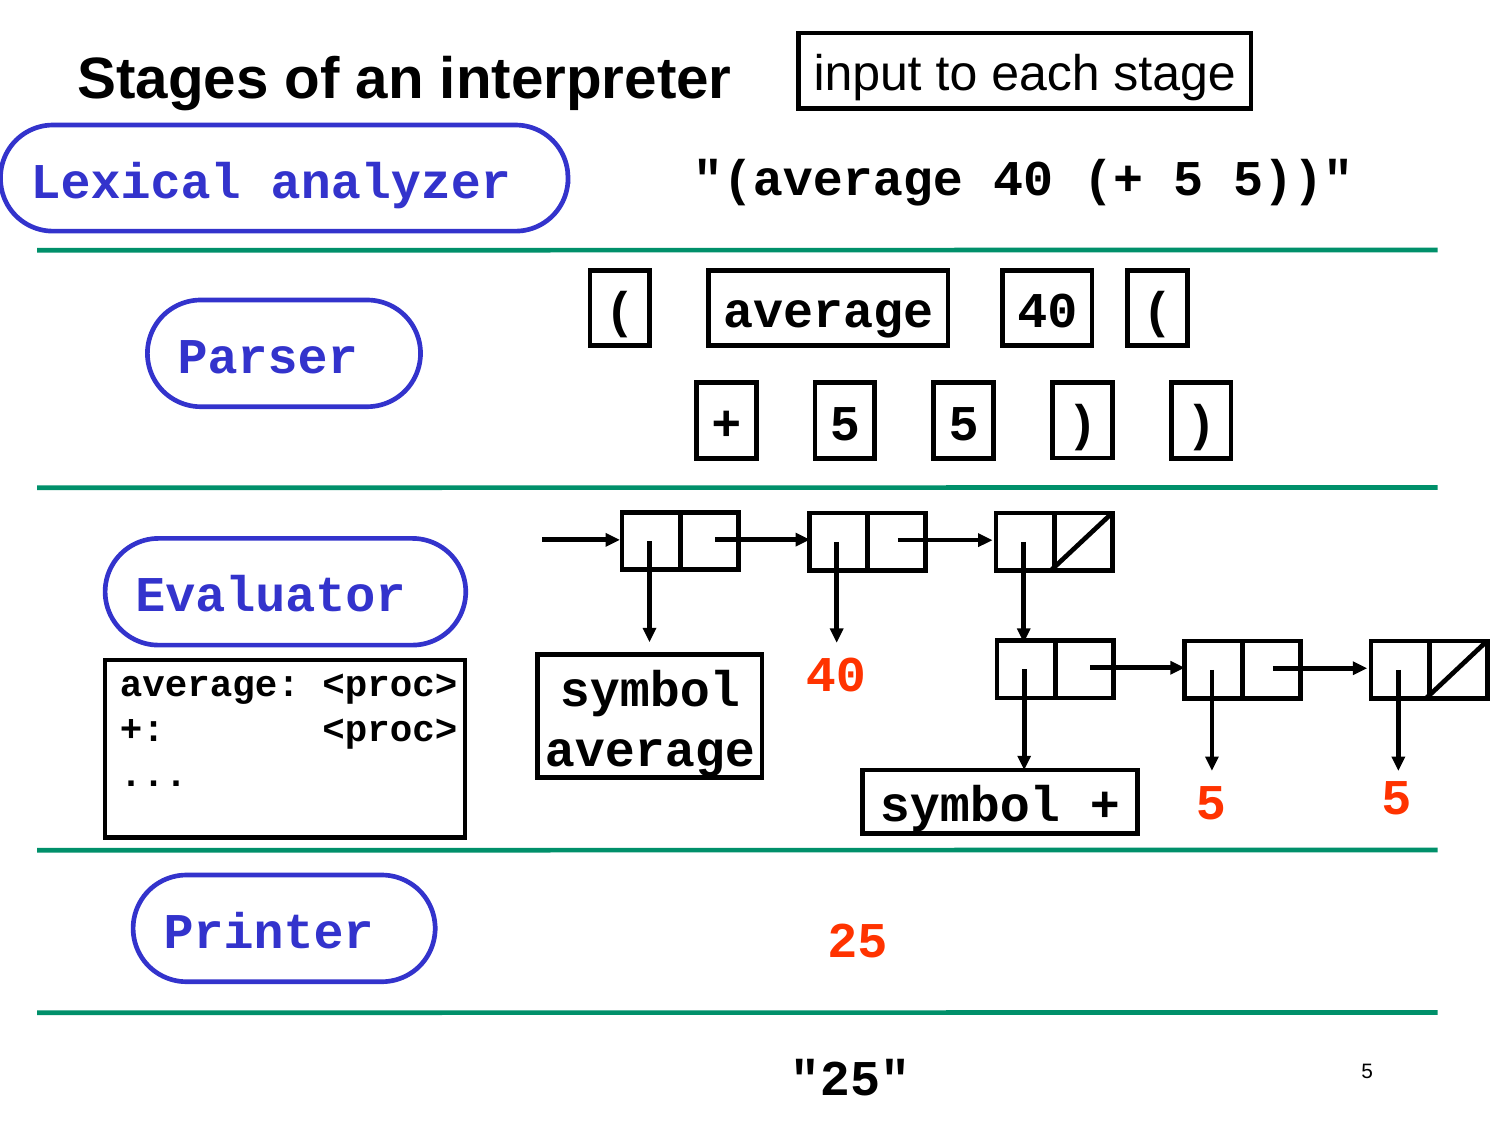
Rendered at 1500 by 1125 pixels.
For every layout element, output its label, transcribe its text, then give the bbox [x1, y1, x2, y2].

text_box "(average 40 (+ 5 5))" [678, 137, 1368, 213]
text_box ) [1052, 382, 1113, 458]
text_box Printer [133, 875, 436, 982]
text_box 25 [812, 899, 903, 976]
text_box Evaluator [105, 538, 466, 646]
text_box Lexical analyzer [0, 125, 568, 232]
text_box <number> [1025, 1049, 1388, 1101]
text_box 5 [1172, 770, 1249, 829]
text_box 40 [797, 642, 874, 701]
text_box 40 [1002, 270, 1093, 346]
text_box 5 [814, 382, 875, 459]
text_box 5 [933, 382, 994, 459]
text_box average: <proc> +: <proc> ... [105, 660, 466, 838]
text_box Stages of an interpreter [62, 24, 1338, 126]
text_box average [708, 270, 949, 346]
text_box 5 [1358, 765, 1435, 824]
text_box + [696, 382, 757, 459]
text_box "25" [775, 1037, 925, 1113]
text_box ( [589, 270, 650, 346]
text_box symbol + [862, 770, 1138, 834]
text_box ( [1127, 270, 1188, 346]
text_box Parser [147, 299, 421, 407]
text_box ) [1171, 382, 1231, 459]
text_box input to each stage [798, 33, 1251, 109]
text_box symbol average [537, 654, 763, 778]
